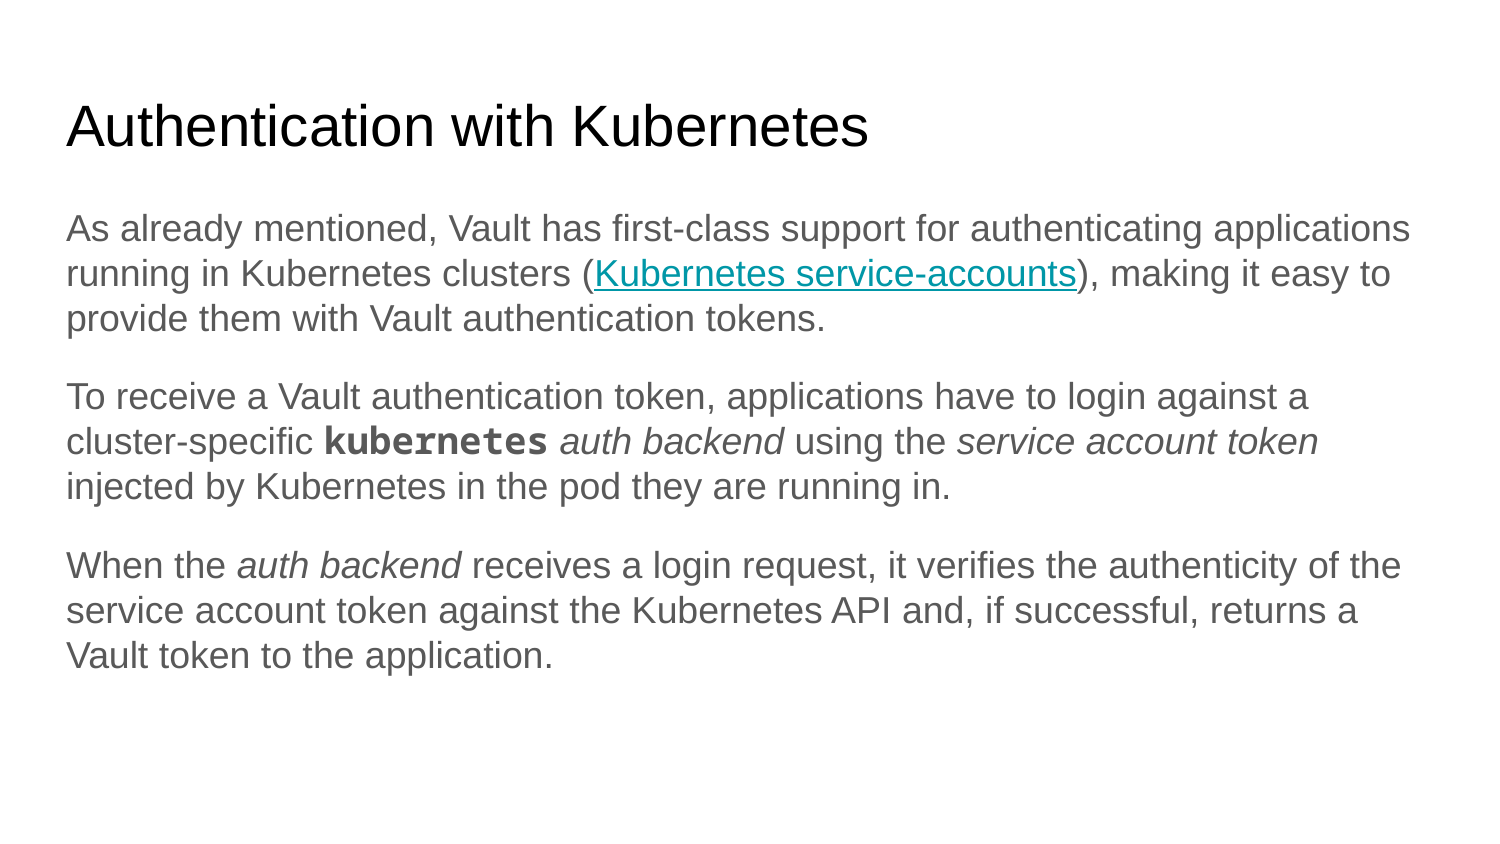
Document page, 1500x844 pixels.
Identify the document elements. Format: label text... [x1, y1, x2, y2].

title Authentication with Kubernetes [51, 72, 1449, 167]
list As already mentioned, Vault has first-class support for authenticating applications running in Kubernetes clusters (Kubernetes service-accounts), making it easy to provide them with Vault authentication tokens. To receive a Vault authentication token, applications have to login against a cluster-specific kubernetes auth backend using the service account token injected by Kubernetes in the pod they are running in. When the auth backend receives a login request, it verifies the authenticity of the service account token against the Kubernetes API and, if successful, returns a Vault token to the application. [51, 189, 1449, 750]
